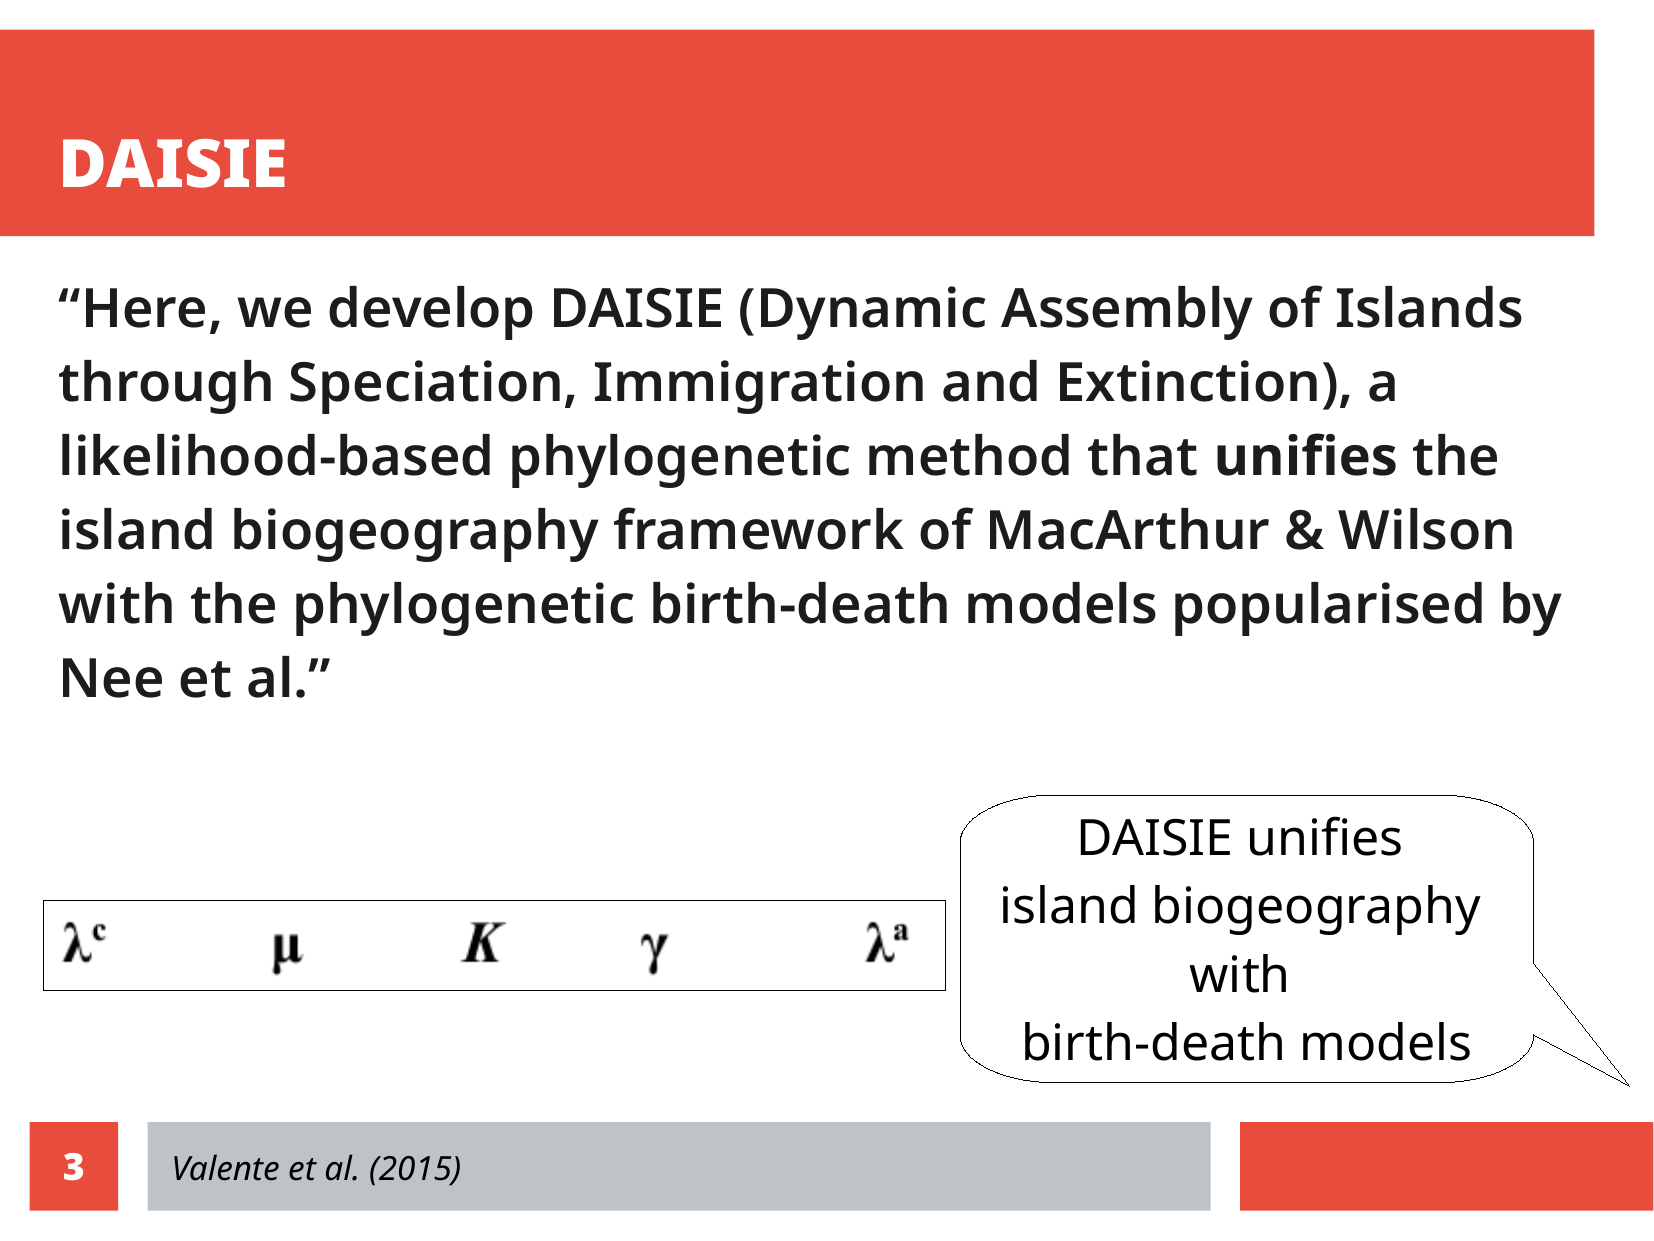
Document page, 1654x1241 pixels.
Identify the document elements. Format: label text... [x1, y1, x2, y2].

picture [43, 899, 946, 991]
title DAISIE [59, 59, 1595, 207]
text_box DAISIE unifies island biogeography with birth-death models [960, 795, 1630, 1087]
text_box Valente et al. (2015) [156, 1137, 528, 1191]
list “Here, we develop DAISIE (Dynamic Assembly of Islands through Speciation, Immigration and Extinction), a likelihood-based phylogenetic method that unifies the island biogeography framework of MacArthur & Wilson with the phylogenetic birth-death models popularised by Nee et al.” [59, 269, 1565, 1081]
